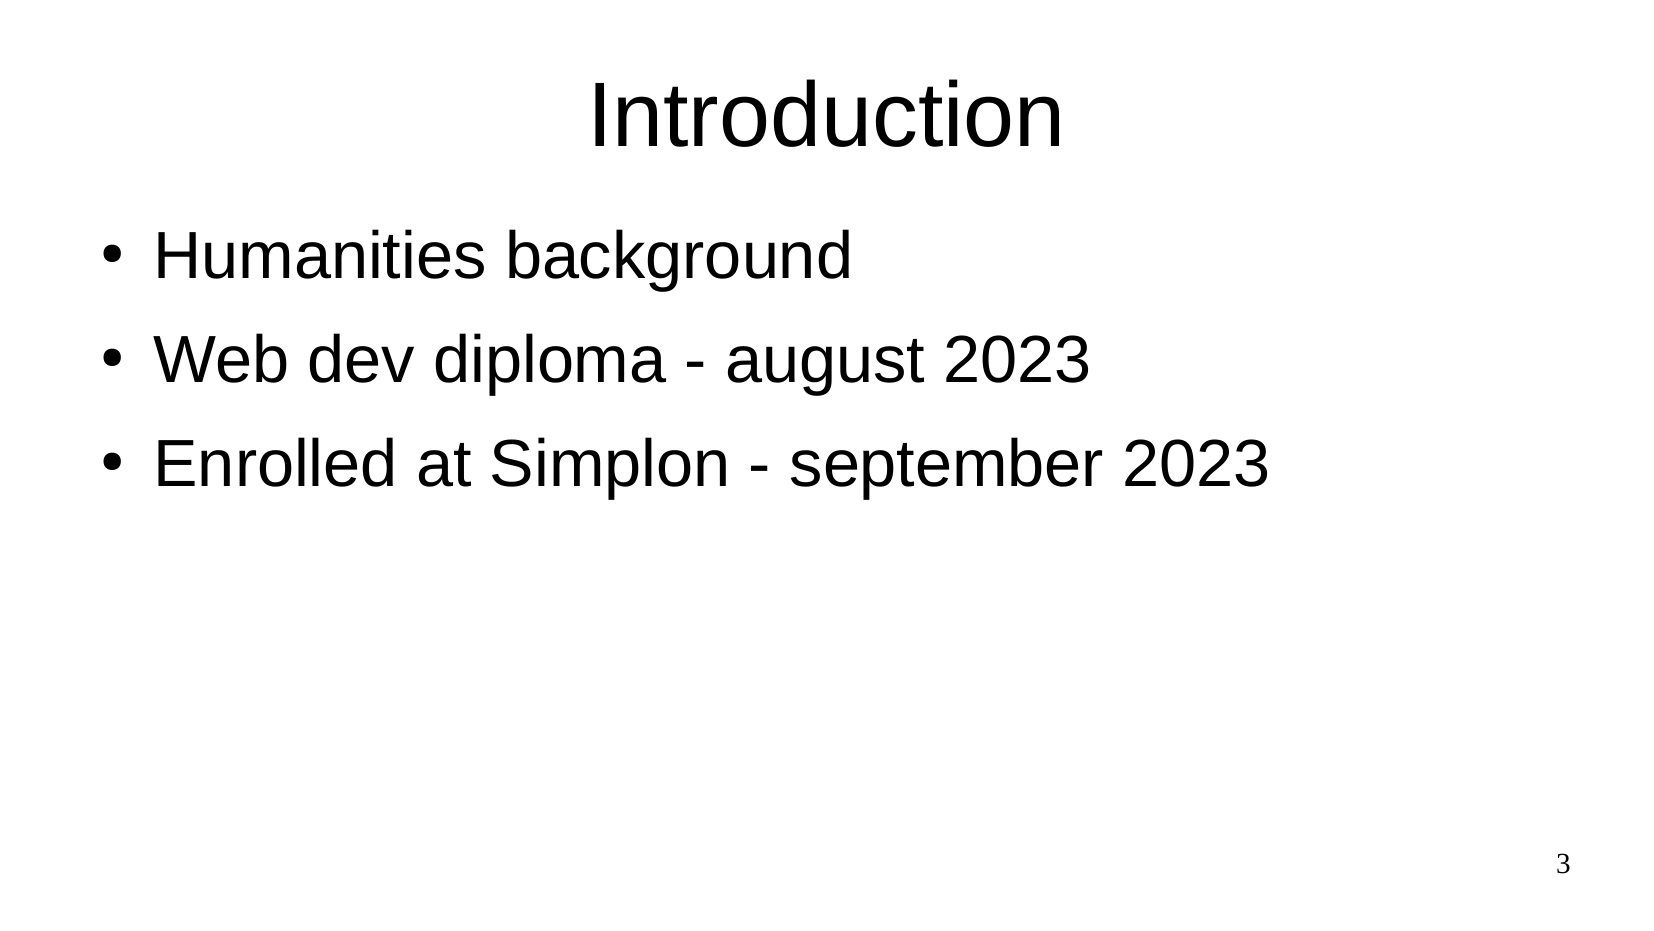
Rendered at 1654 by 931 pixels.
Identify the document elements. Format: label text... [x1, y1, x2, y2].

title Introduction [82, 37, 1571, 193]
list Humanities background Web dev diploma - august 2023 Enrolled at Simplon - september 2023 [82, 217, 1571, 758]
